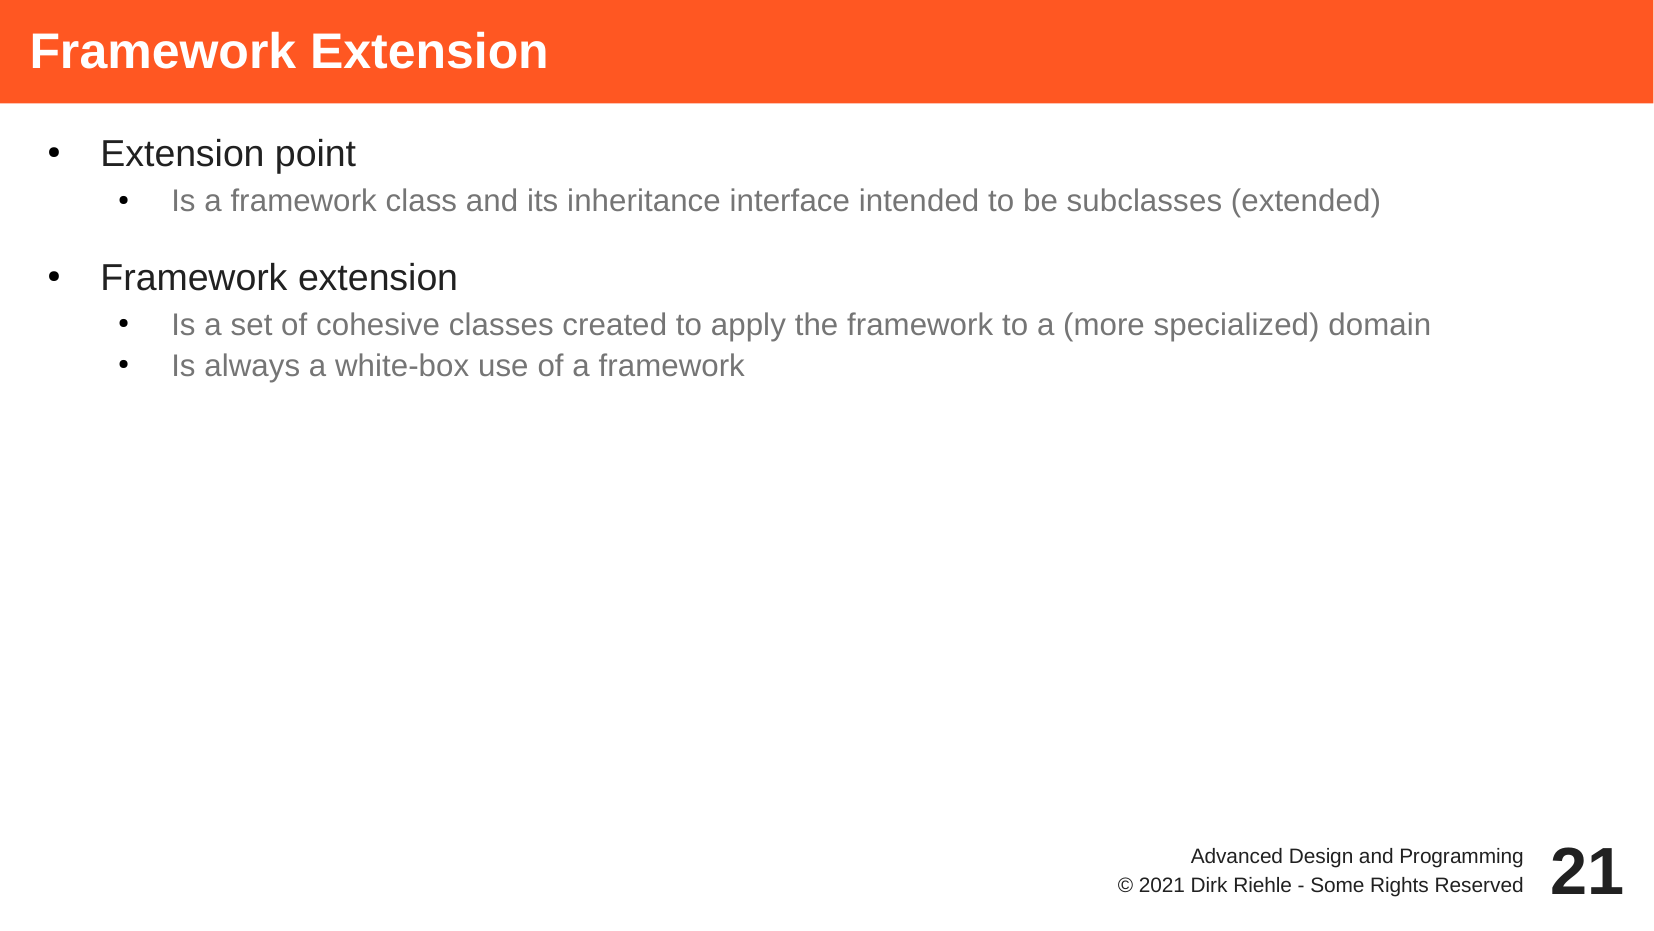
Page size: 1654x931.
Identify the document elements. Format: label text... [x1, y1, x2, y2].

title Framework Extension [0, 0, 1654, 104]
list Extension point Is a framework class and its inheritance interface intended to be subclasses (extended) Framework extension Is a set of cohesive classes created to apply the framework to a (more specialized) domain Is always a white-box use of a framework [29, 132, 1625, 813]
